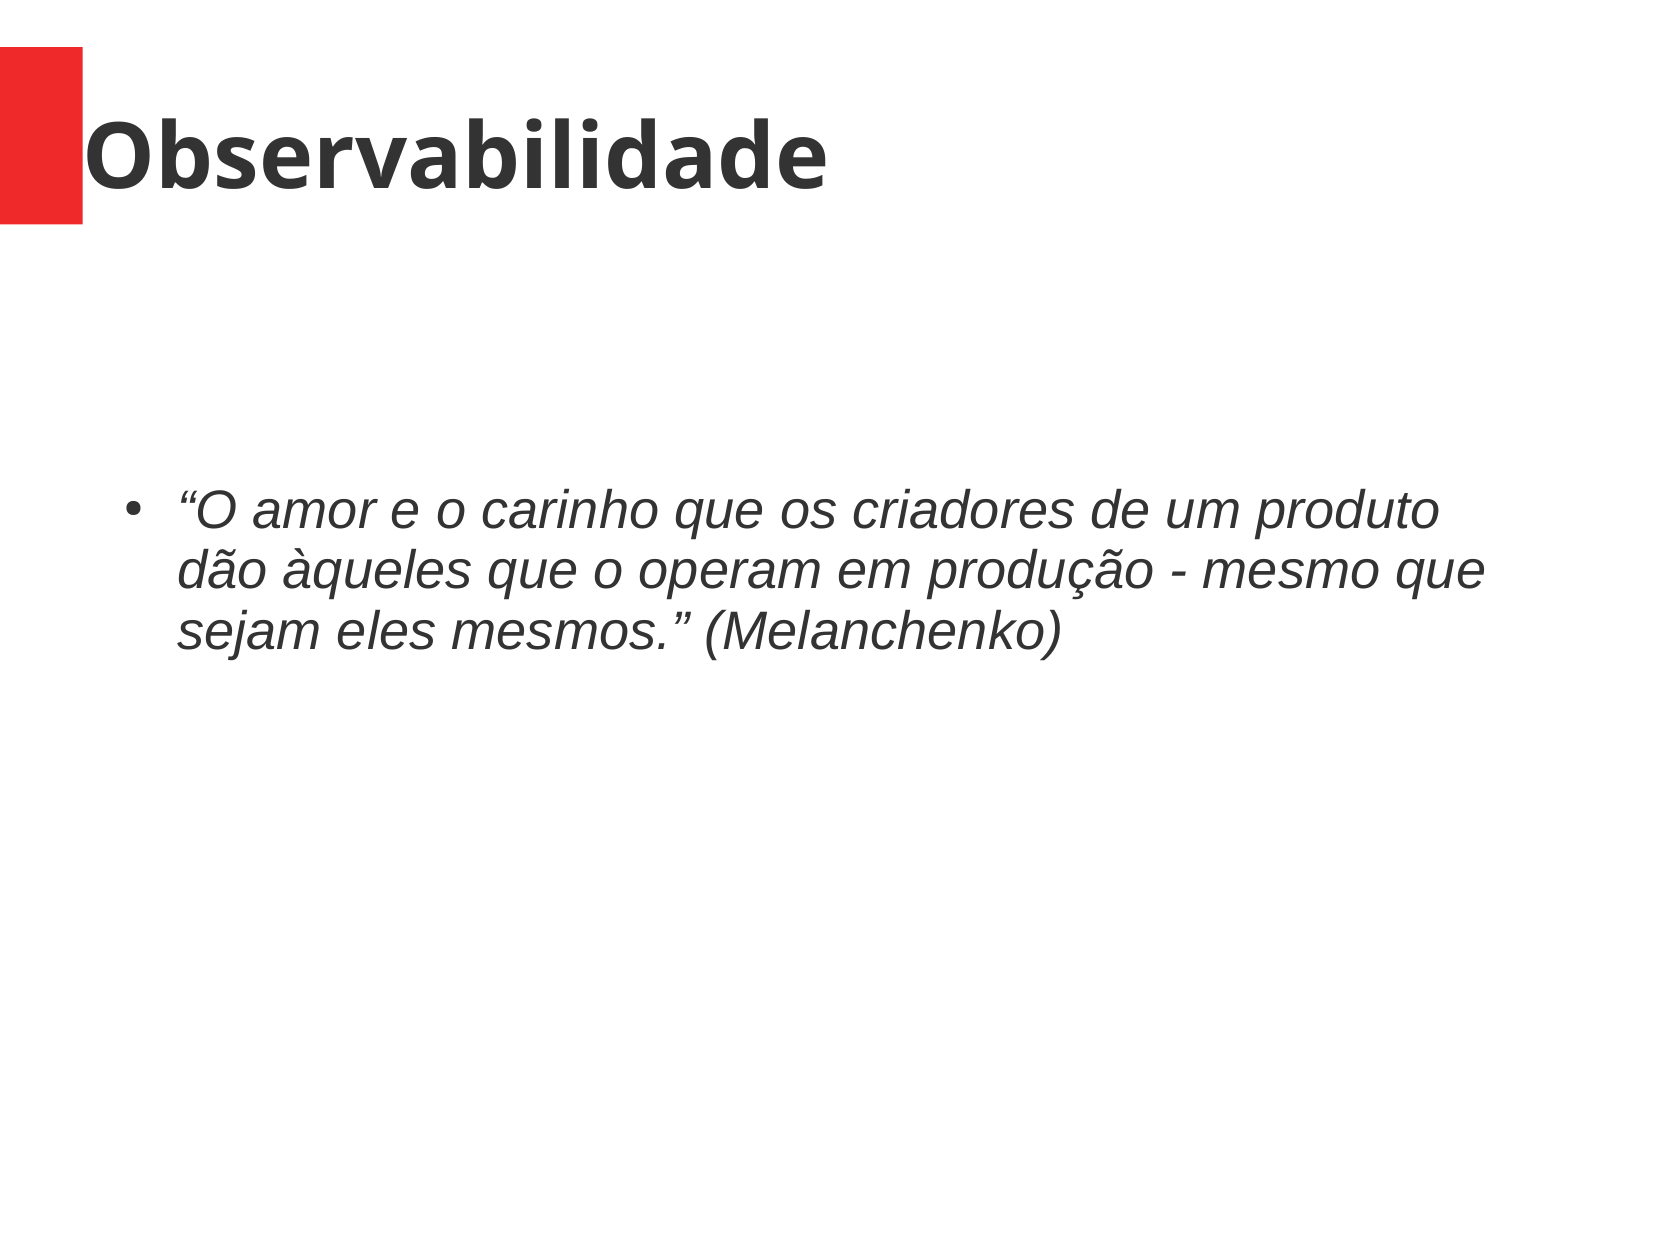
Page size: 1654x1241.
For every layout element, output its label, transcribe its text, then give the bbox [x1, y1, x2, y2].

list “O amor e o carinho que os criadores de um produto dão àqueles que o operam em produção - mesmo que sejam eles mesmos.” (Melanchenko) [106, 479, 1524, 839]
title Observabilidade [82, 49, 1571, 257]
